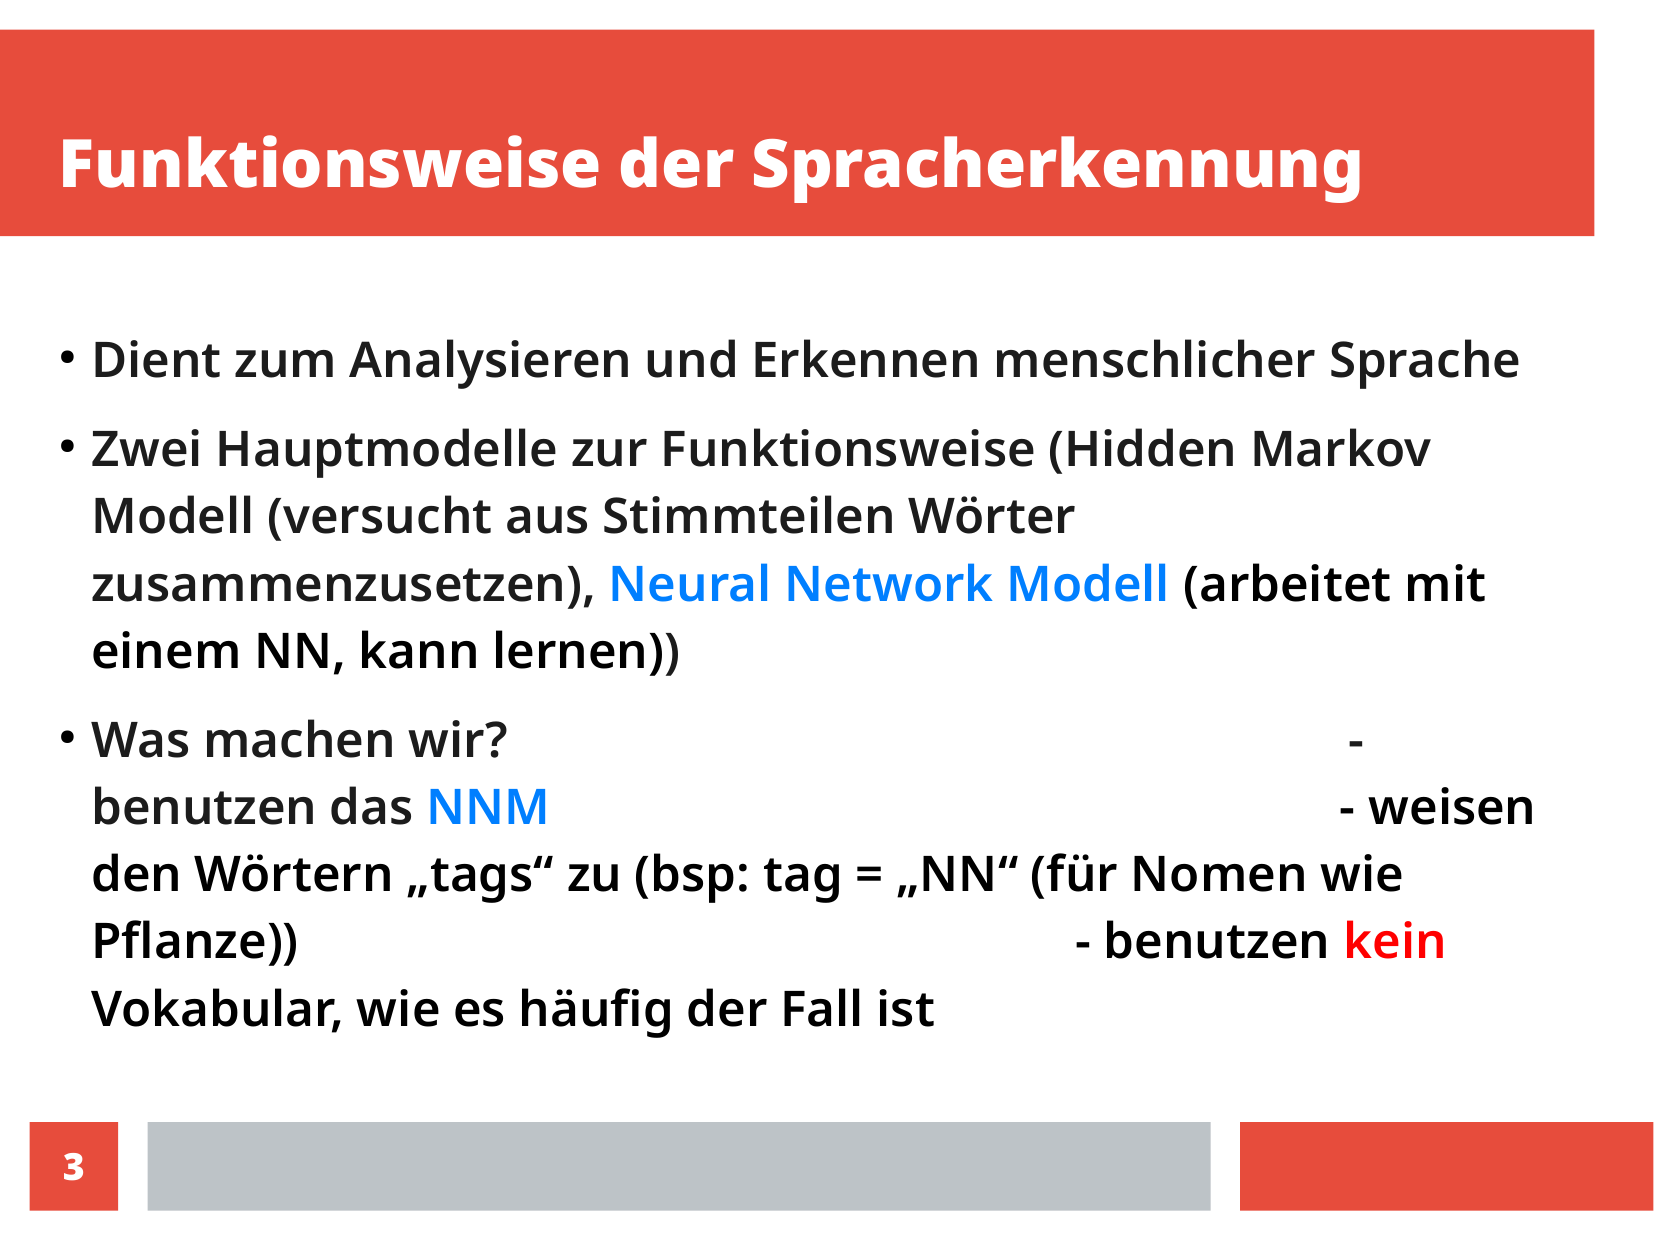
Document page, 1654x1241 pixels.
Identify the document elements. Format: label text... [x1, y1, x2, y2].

title Funktionsweise der Spracherkennung [59, 59, 1595, 207]
list Dient zum Analysieren und Erkennen menschlicher Sprache Zwei Hauptmodelle zur Funktionsweise (Hidden Markov Modell (versucht aus Stimmteilen Wörter zusammenzusetzen), Neural Network Modell (arbeitet mit einem NN, kann lernen)) Was machen wir? - benutzen das NNM - weisen den Wörtern „tags“ zu (bsp: tag = „NN“ (für Nomen wie Pflanze)) - benutzen kein Vokabular, wie es häufig der Fall ist [59, 324, 1565, 1093]
